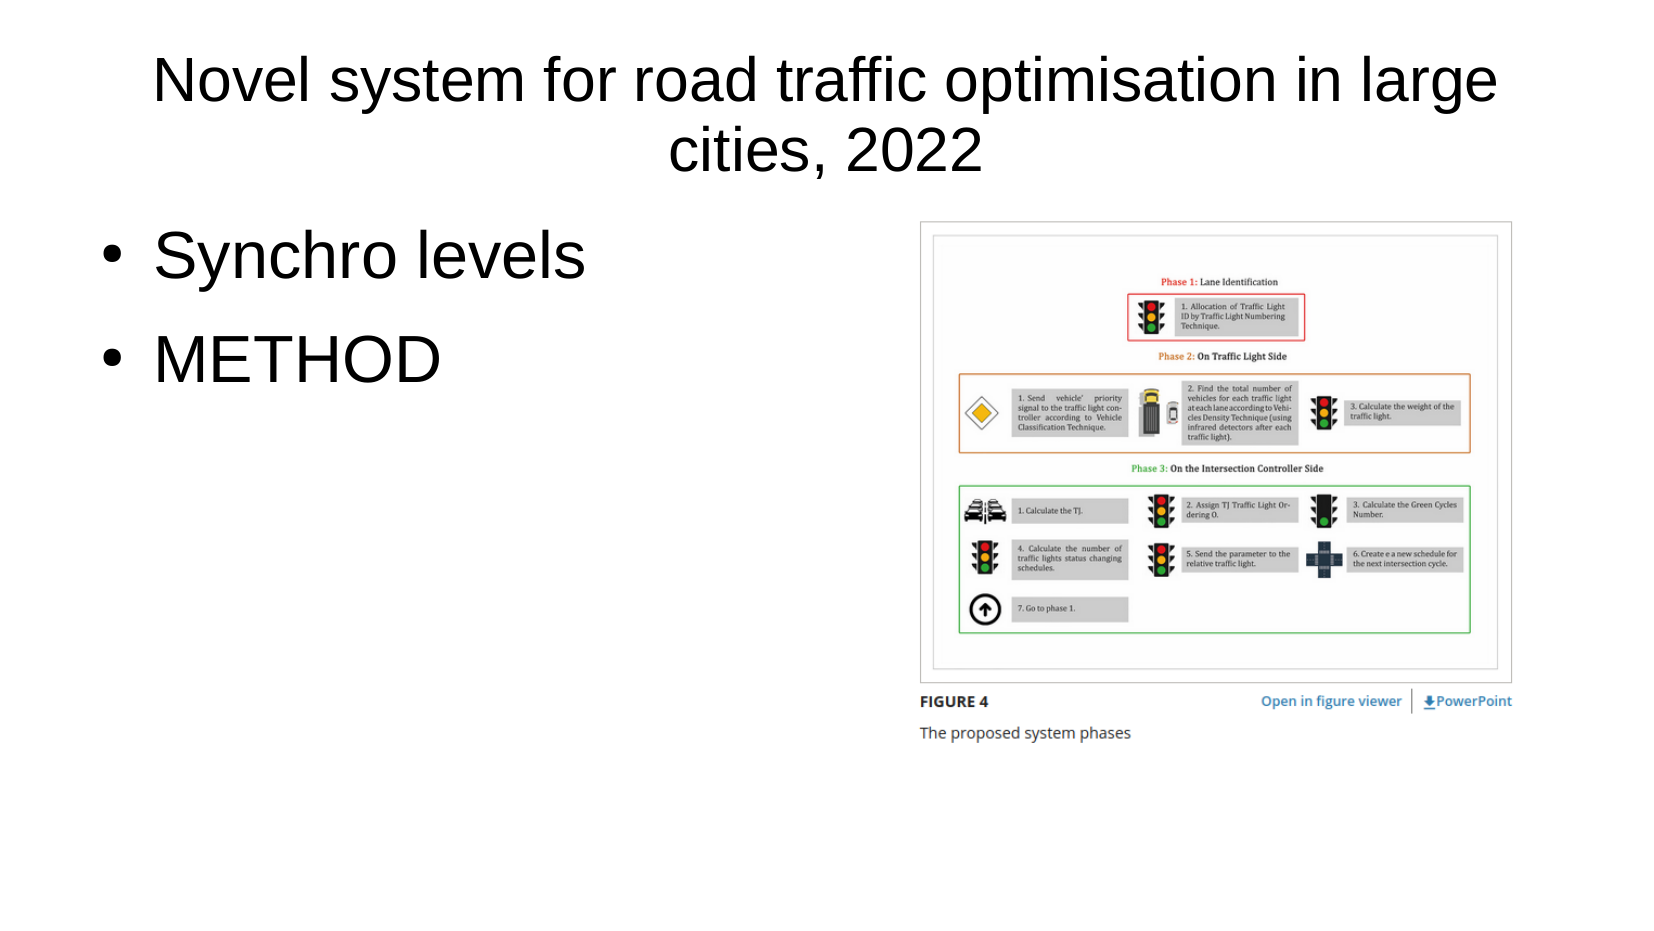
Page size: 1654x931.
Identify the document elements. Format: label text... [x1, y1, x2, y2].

picture [881, 217, 1536, 758]
list Synchro levels METHOD [82, 217, 809, 758]
title Novel system for road traffic optimisation in large cities, 2022 [82, 37, 1571, 193]
